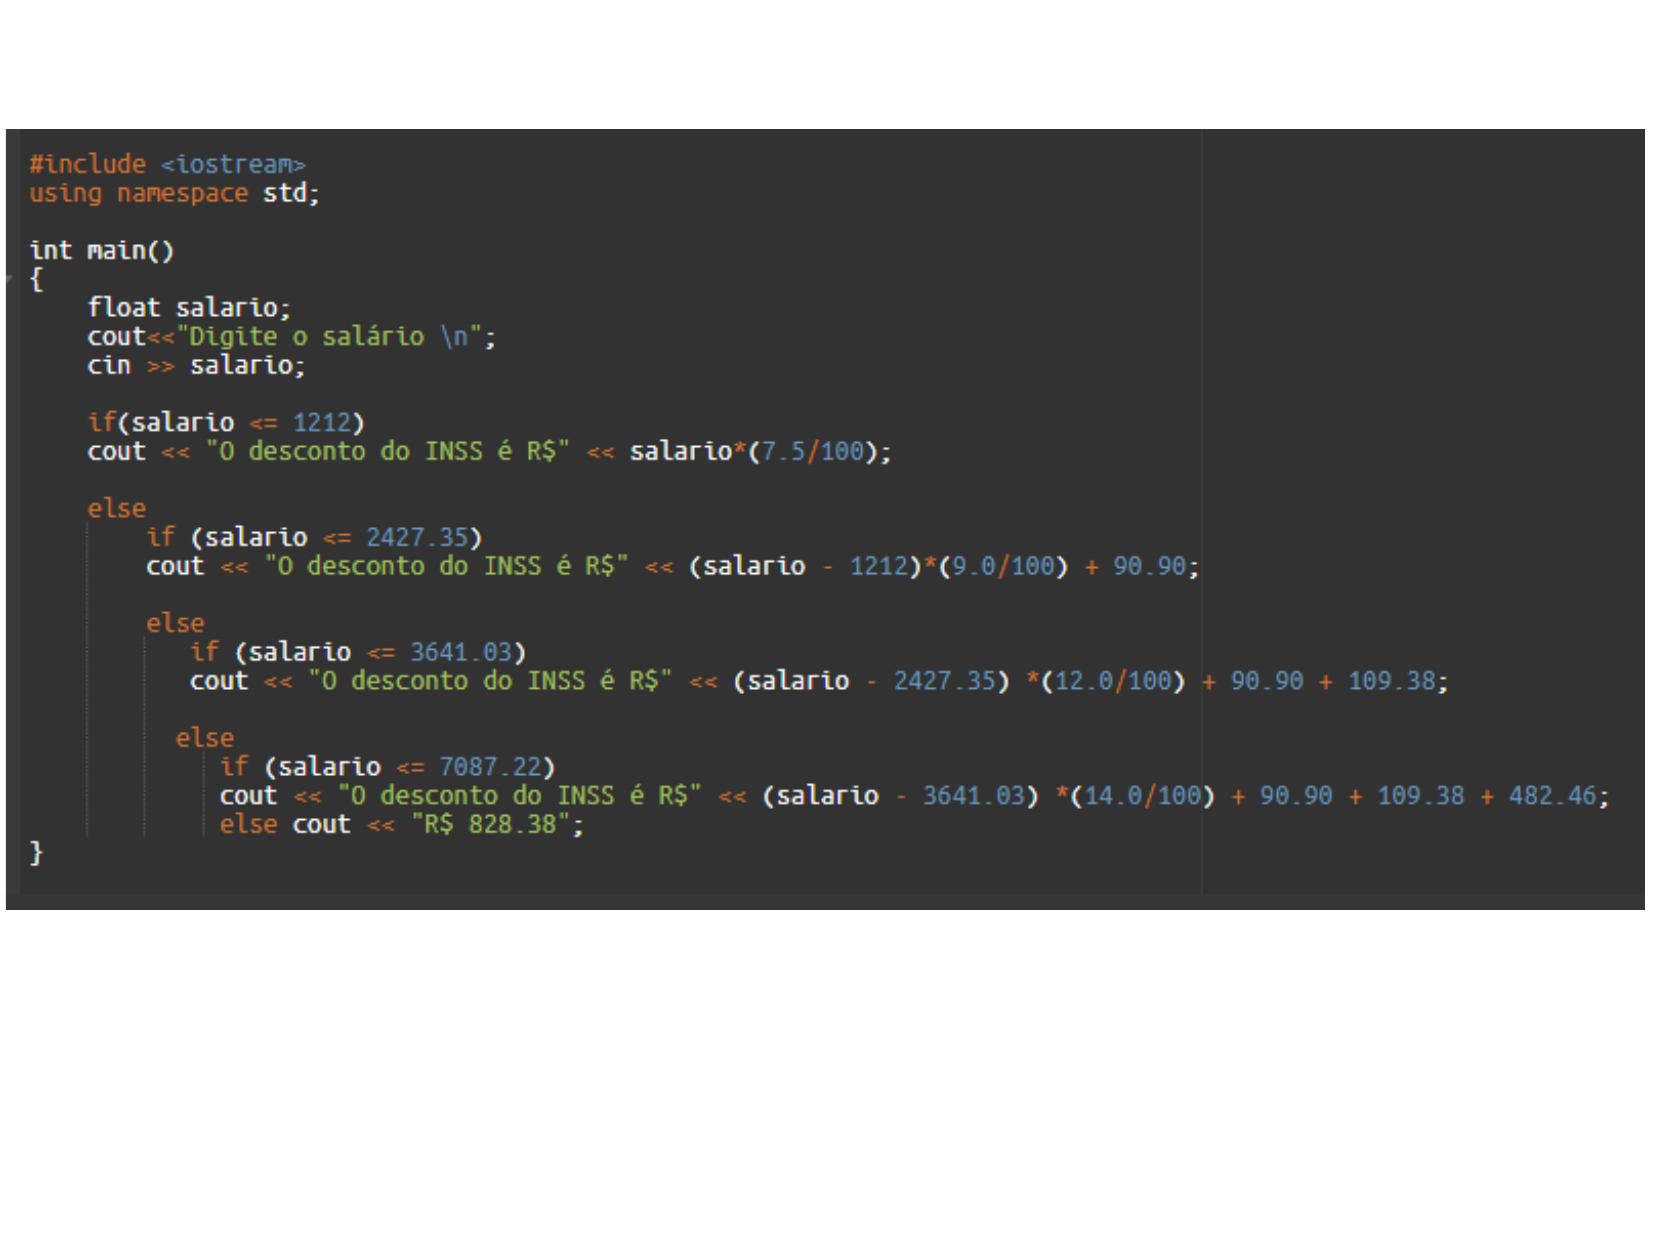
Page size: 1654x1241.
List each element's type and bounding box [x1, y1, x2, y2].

picture [5, 129, 1645, 910]
